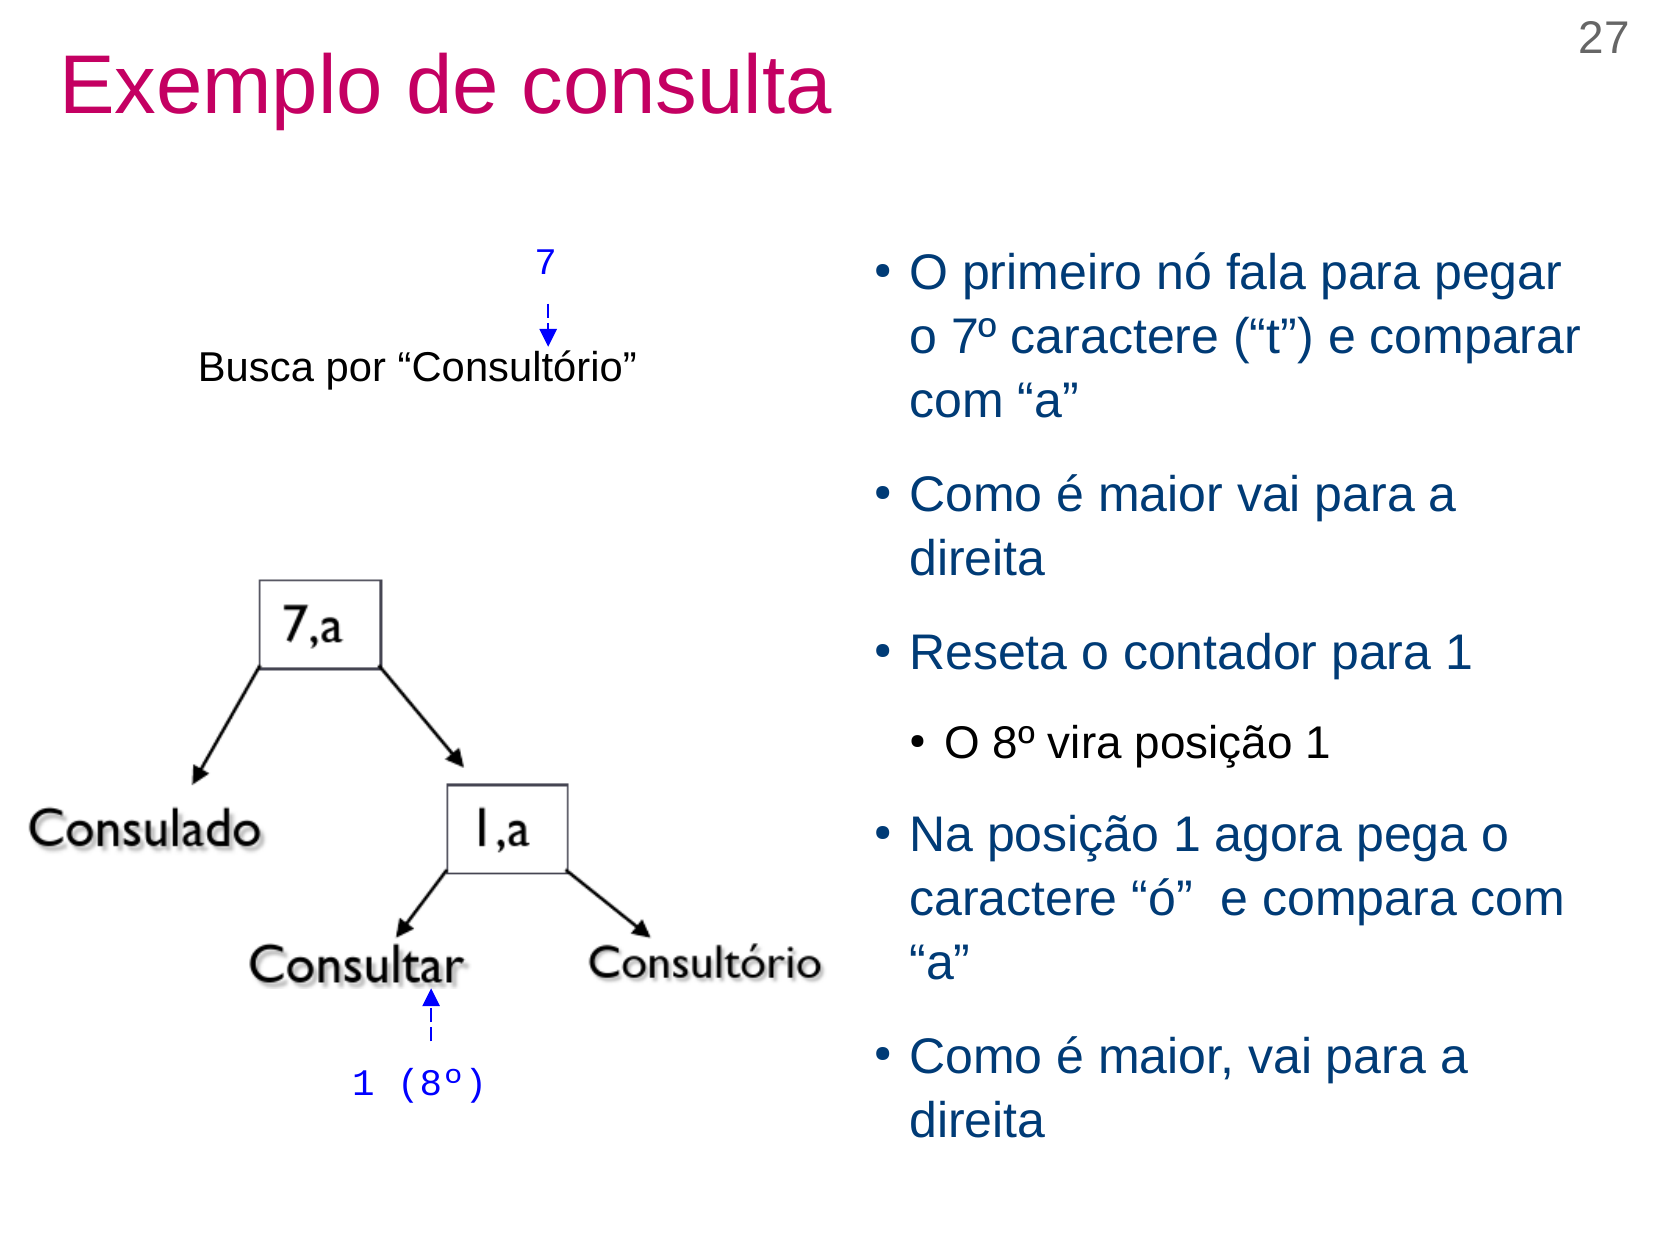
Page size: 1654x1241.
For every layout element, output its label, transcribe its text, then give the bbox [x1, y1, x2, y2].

text_box 7 [519, 236, 572, 294]
title Exemplo de consulta [59, 29, 1595, 148]
text_box Busca por “Consultório” [183, 336, 652, 398]
text_box 1 (8º) [337, 1057, 502, 1115]
list O primeiro nó fala para pegar o 7º caractere (“t”) e comparar com “a” Como é maior vai para a direita Reseta o contador para 1 O 8º vira posição 1 Na posição 1 agora pega o caractere “ó” e compara com “a” Como é maior, vai para a direita [874, 236, 1595, 1211]
picture [23, 572, 830, 989]
